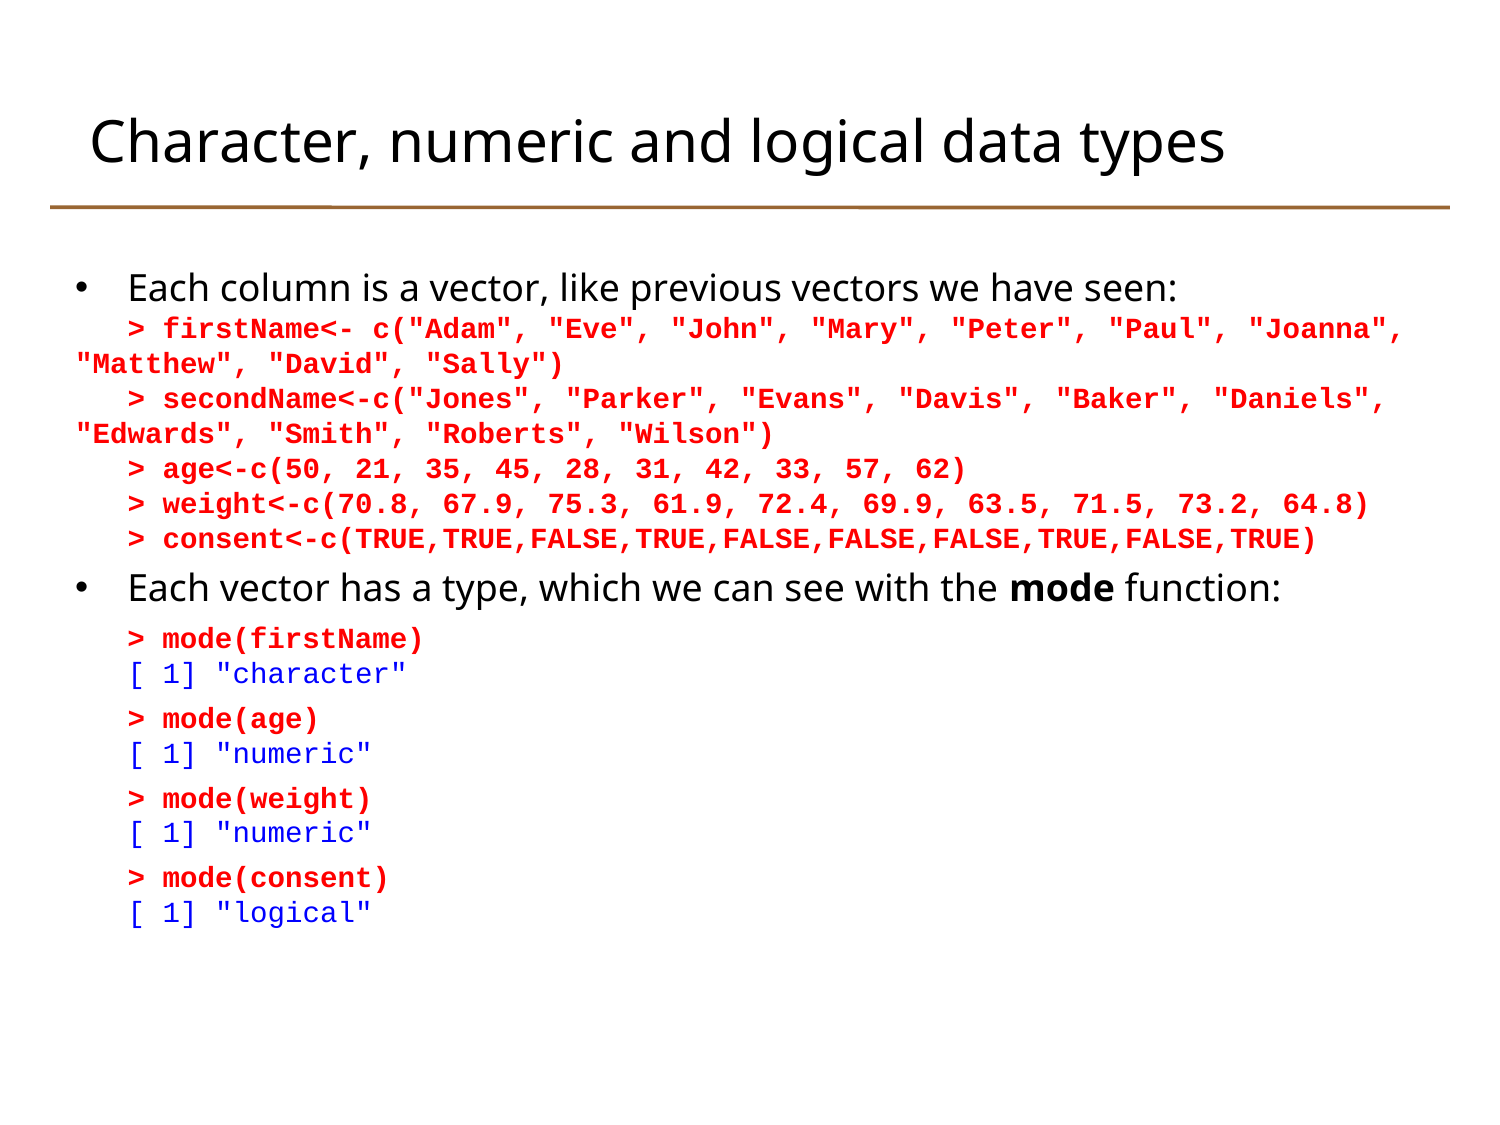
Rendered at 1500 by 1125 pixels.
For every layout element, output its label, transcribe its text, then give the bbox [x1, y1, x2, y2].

text_box Each column is a vector, like previous vectors we have seen: > firstName<- c("Adam", "Eve", "John", "Mary", "Peter", "Paul", "Joanna", "Matthew", "David", "Sally") > secondName<-c("Jones", "Parker", "Evans", "Davis", "Baker", "Daniels", "Edwards", "Smith", "Roberts", "Wilson") > age<-c(50, 21, 35, 45, 28, 31, 42, 33, 57, 62) > weight<-c(70.8, 67.9, 75.3, 61.9, 72.4, 69.9, 63.5, 71.5, 73.2, 64.8) > consent<-c(TRUE,TRUE,FALSE,TRUE,FALSE,FALSE,FALSE,TRUE,FALSE,TRUE) Each vector has a type, which we can see with the mode function: > mode(firstName) [ 1] "character" > mode(age) [ 1] "numeric" > mode(weight) [ 1] "numeric" > mode(consent) [ 1] "logical" [75, 263, 1425, 1006]
text_box Character, numeric and logical data types [75, 44, 1425, 233]
